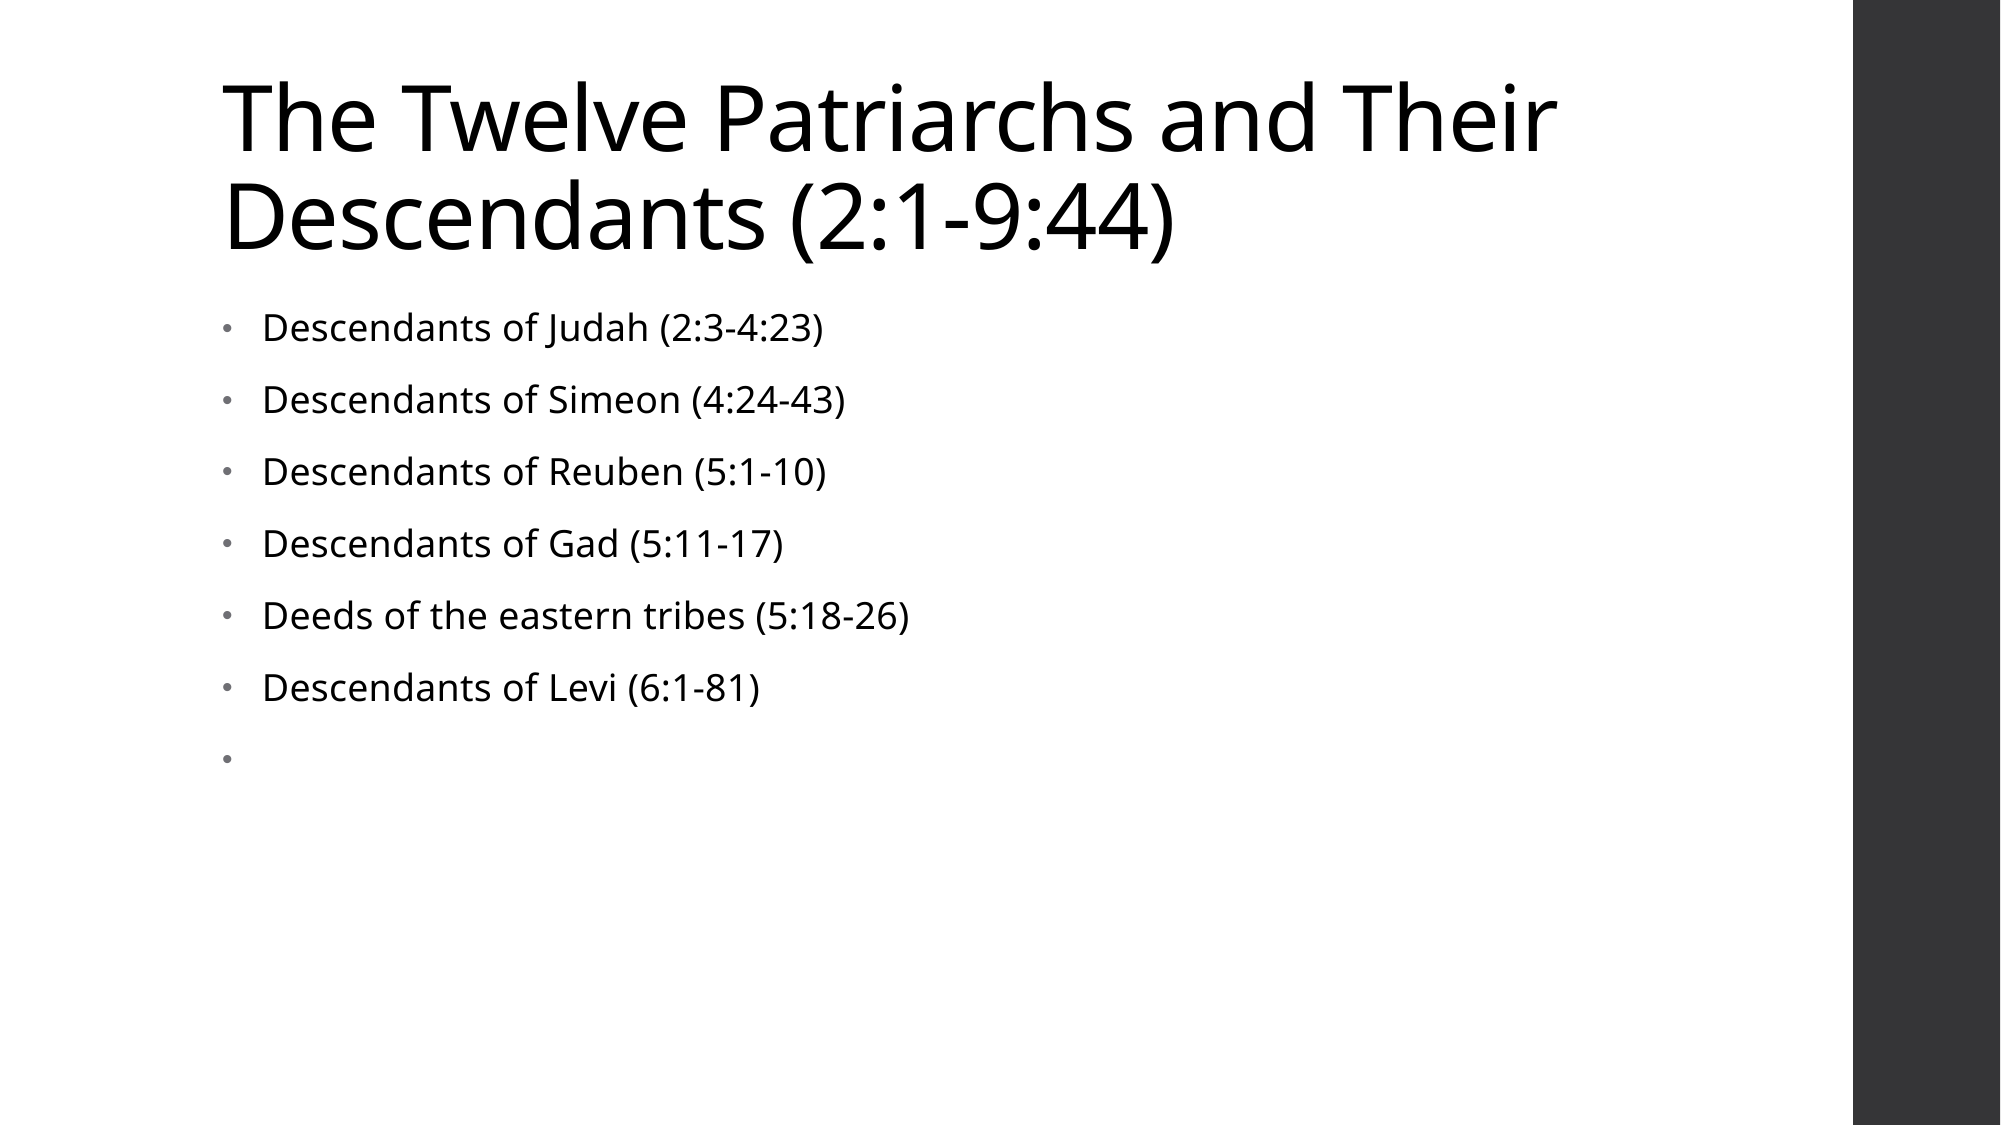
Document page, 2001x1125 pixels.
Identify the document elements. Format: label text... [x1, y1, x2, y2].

list Descendants of Judah (2:3-4:23) Descendants of Simeon (4:24-43) Descendants of Reuben (5:1-10) Descendants of Gad (5:11-17) Deeds of the eastern tribes (5:18-26) Descendants of Levi (6:1-81) [206, 299, 1617, 1014]
title The Twelve Patriarchs and Their Descendants (2:1-9:44) [206, 60, 1797, 278]
